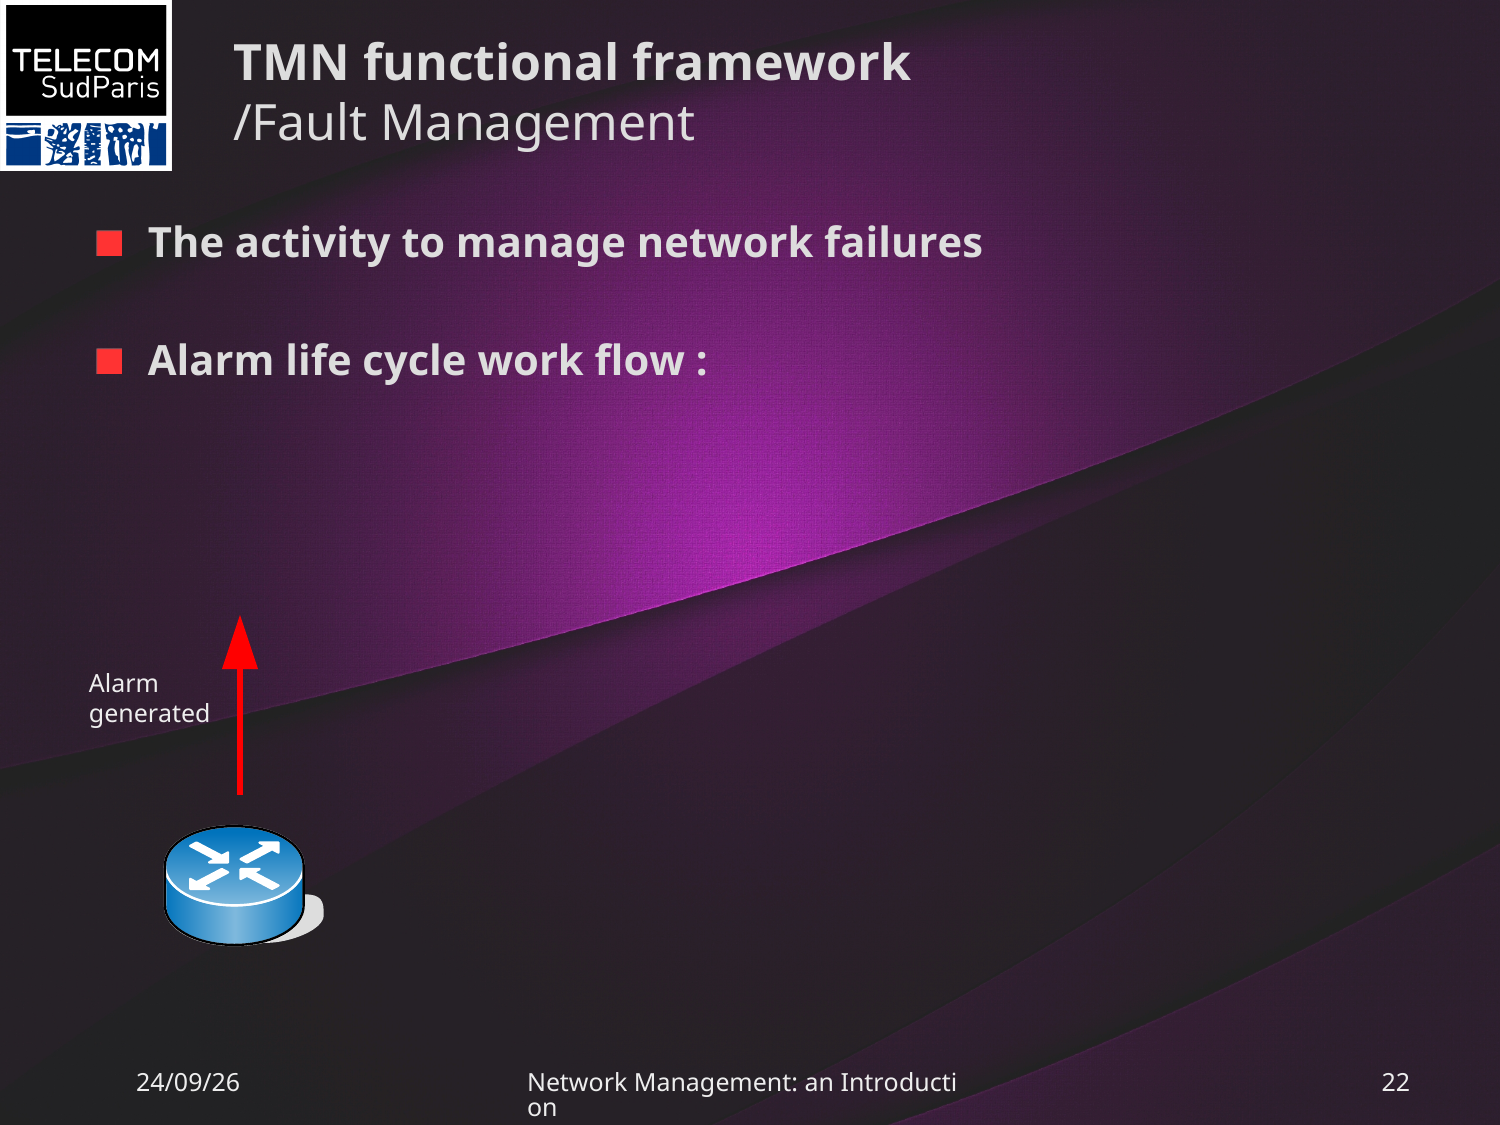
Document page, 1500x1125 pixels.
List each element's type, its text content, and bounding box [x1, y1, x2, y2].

title TMN functional framework /Fault Management [218, 22, 1412, 158]
picture [0, 0, 1500, 1125]
text_box [167, 828, 302, 943]
text_box Alarm generated [74, 660, 215, 735]
text_box [270, 895, 323, 942]
list The activity to manage network failures Alarm life cycle work flow : [76, 207, 1427, 977]
